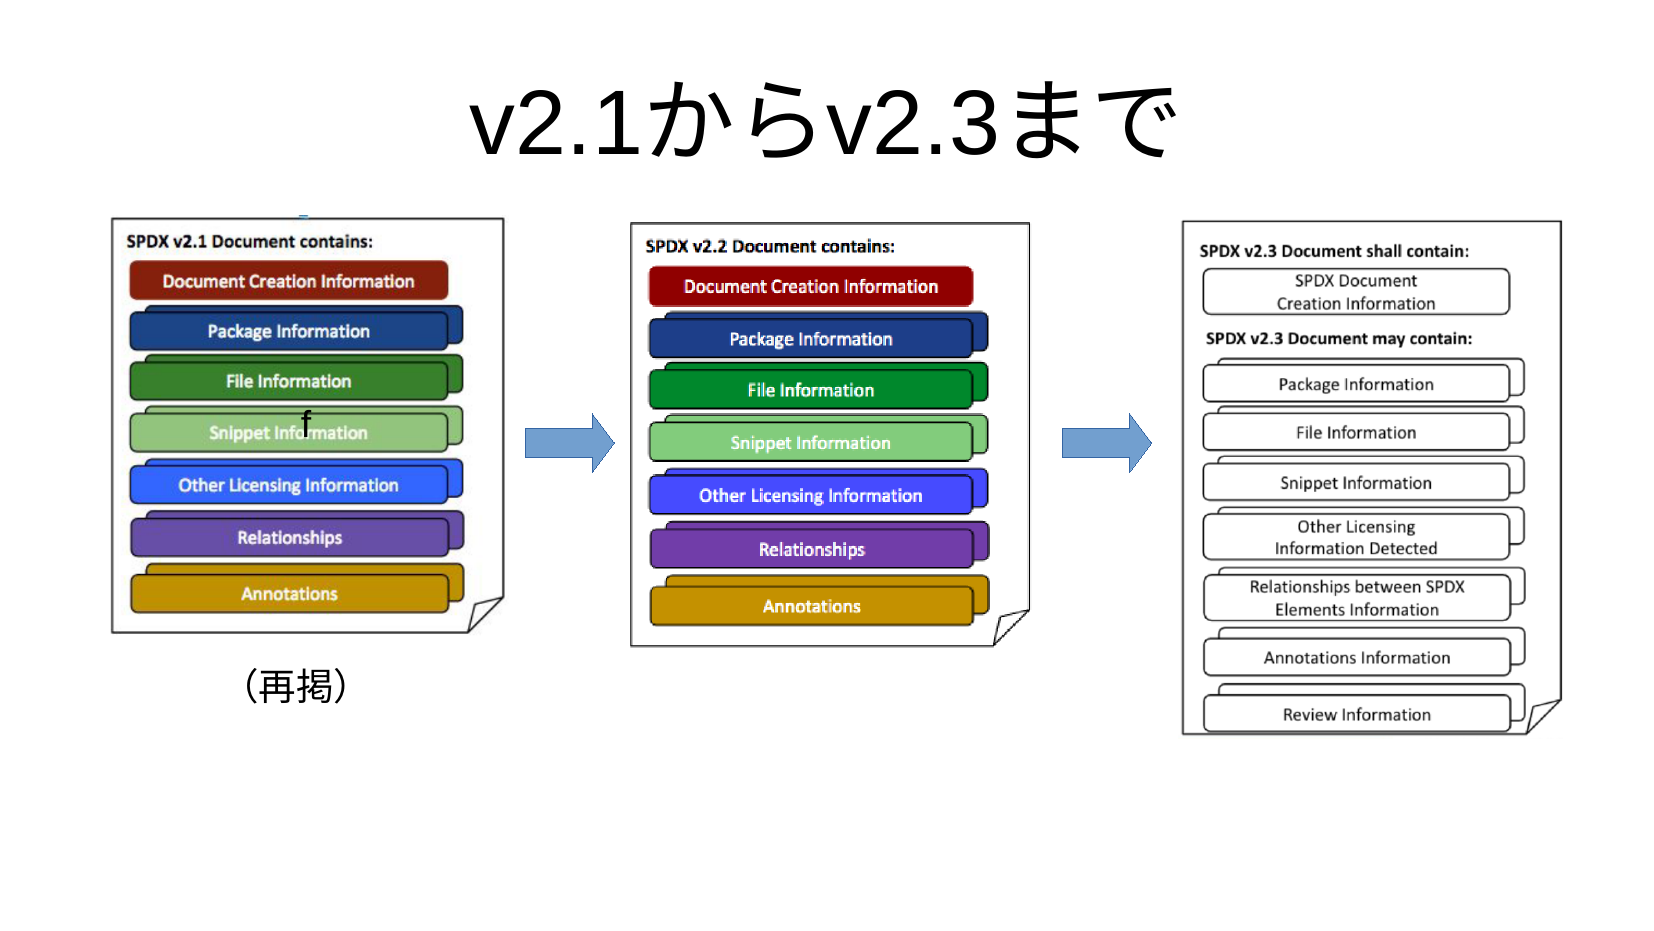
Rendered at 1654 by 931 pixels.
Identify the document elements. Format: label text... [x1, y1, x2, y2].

text_box [1062, 413, 1152, 473]
picture [1178, 215, 1565, 739]
picture [628, 219, 1034, 650]
title v2.1からv2.3まで [82, 37, 1571, 193]
picture [104, 210, 509, 638]
text_box [525, 413, 615, 473]
text_box （再掲） [206, 649, 387, 706]
